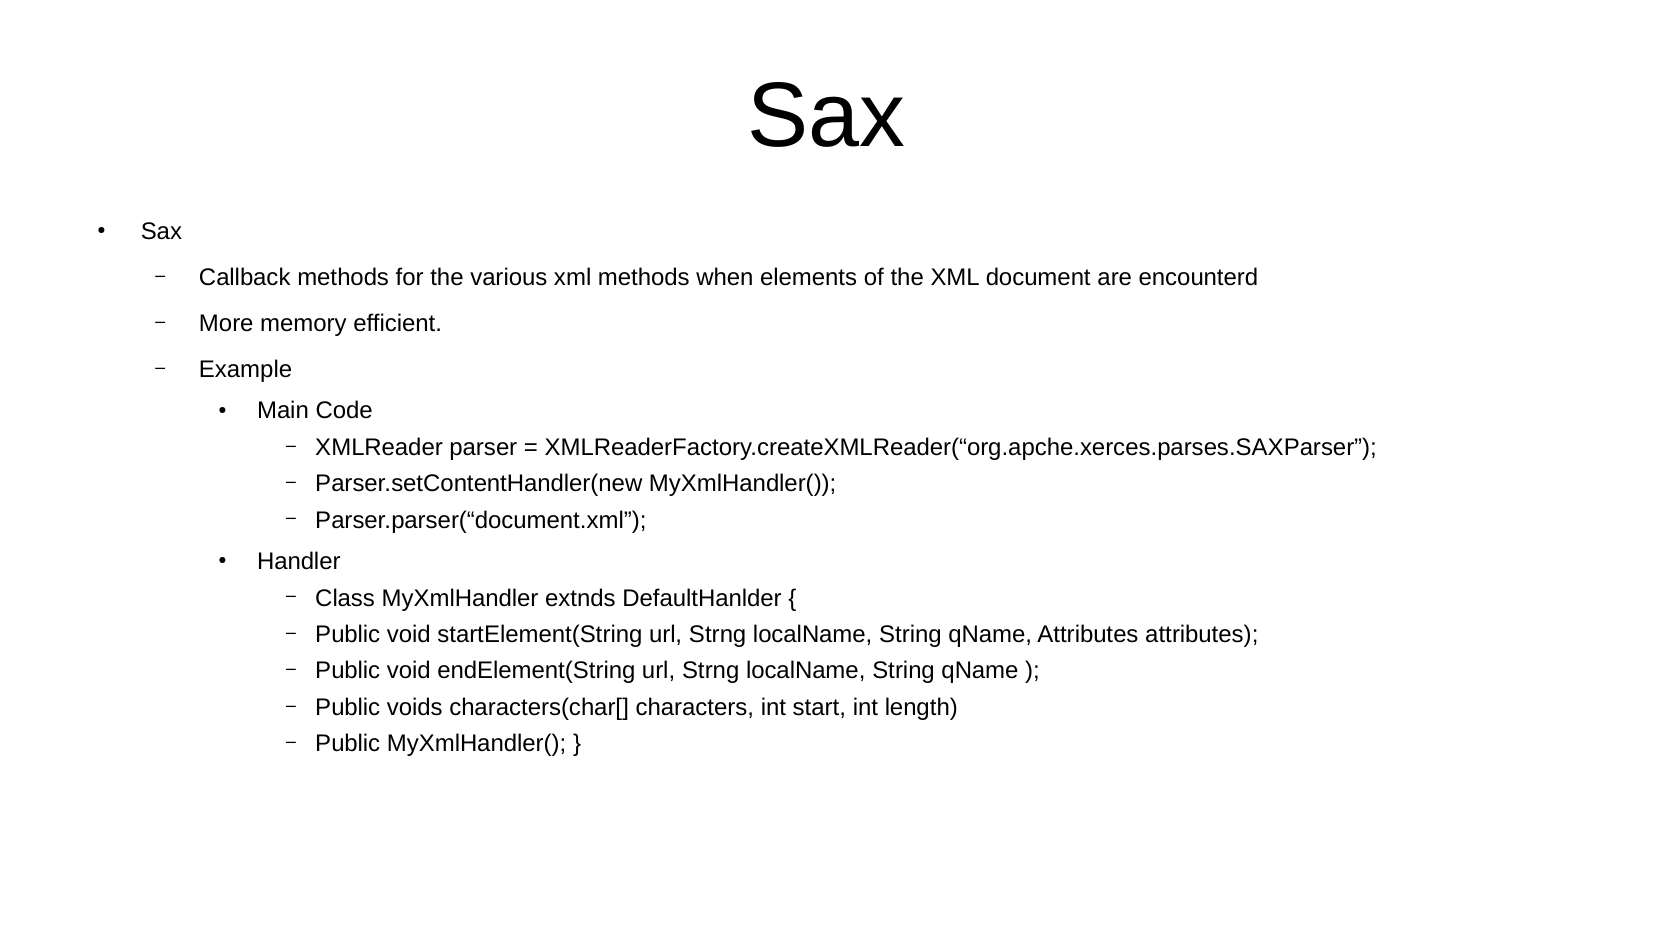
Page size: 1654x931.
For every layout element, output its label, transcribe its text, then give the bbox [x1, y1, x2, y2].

title Sax [82, 37, 1571, 193]
list Sax Callback methods for the various xml methods when elements of the XML document are encounterd More memory efficient. Example Main Code XMLReader parser = XMLReaderFactory.createXMLReader(“org.apche.xerces.parses.SAXParser”); Parser.setContentHandler(new MyXmlHandler()); Parser.parser(“document.xml”); Handler Class MyXmlHandler extnds DefaultHanlder { Public void startElement(String url, Strng localName, String qName, Attributes attributes); Public void endElement(String url, Strng localName, String qName ); Public voids characters(char[] characters, int start, int length) Public MyXmlHandler(); } [82, 217, 1571, 758]
